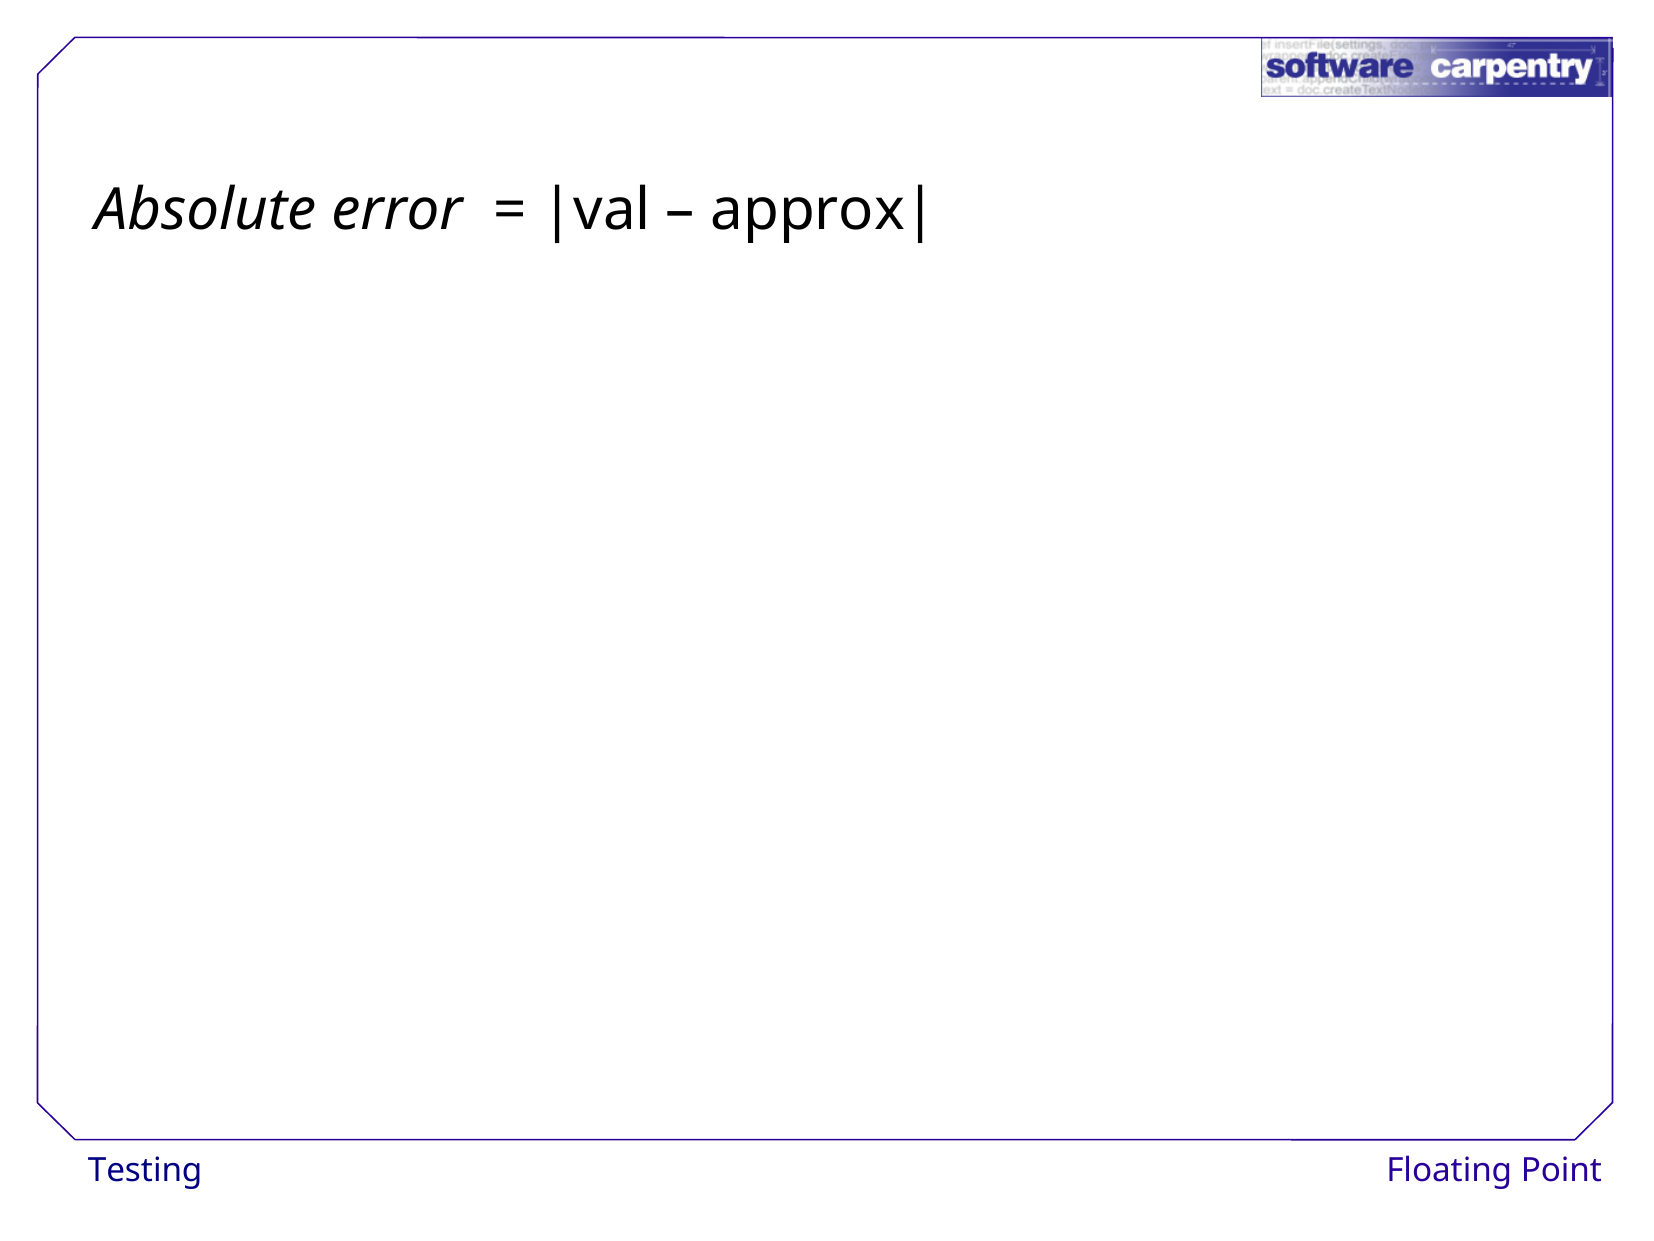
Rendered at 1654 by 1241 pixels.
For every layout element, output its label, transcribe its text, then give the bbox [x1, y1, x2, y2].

text_box Absolute error = |val – approx| [79, 128, 1102, 250]
picture [1261, 39, 1613, 97]
